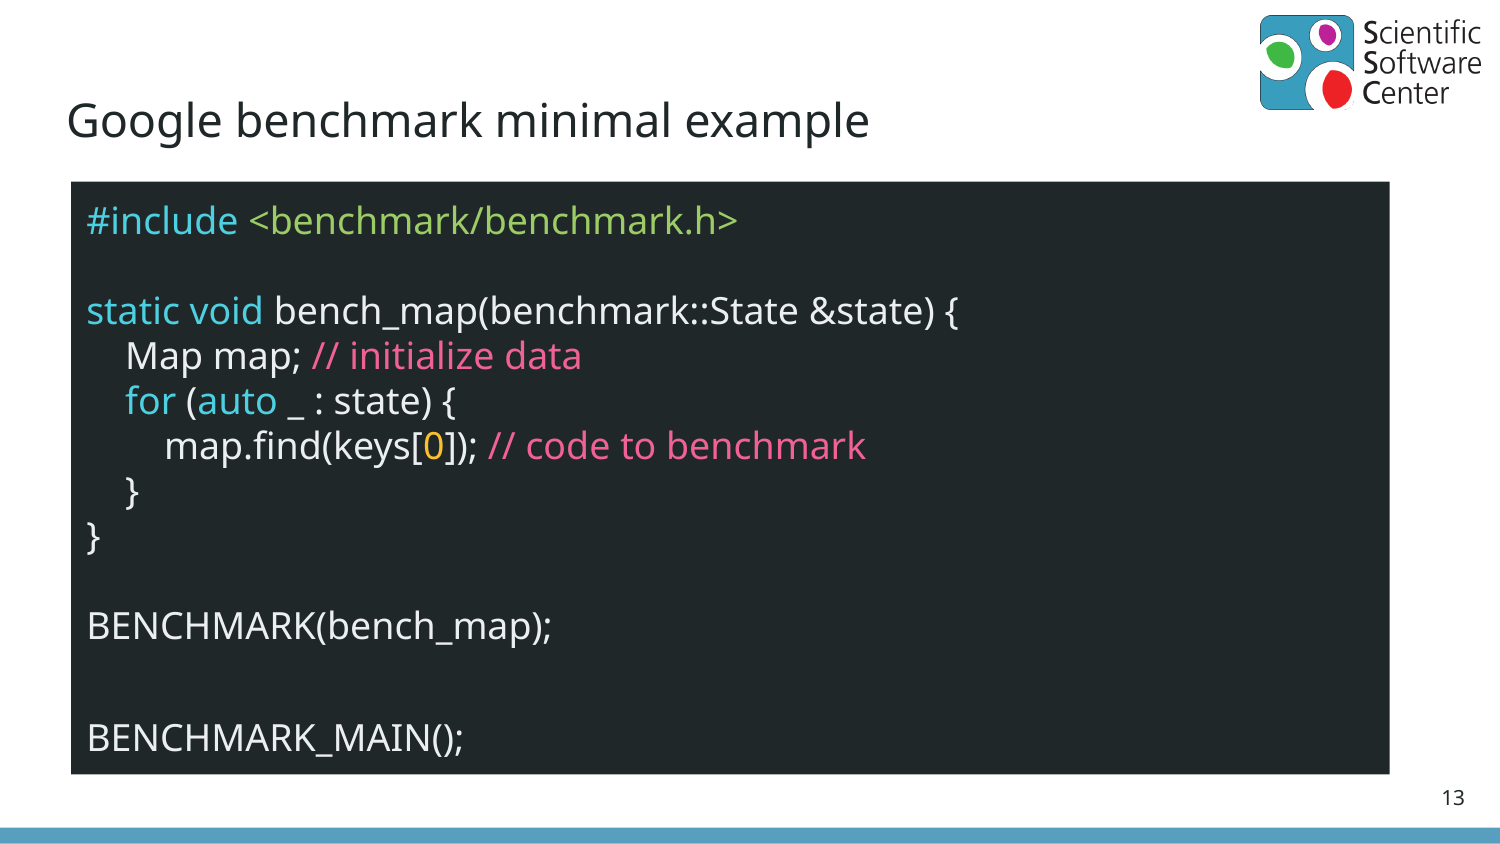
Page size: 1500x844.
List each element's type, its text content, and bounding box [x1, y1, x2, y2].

slide_number <number> [1389, 764, 1480, 830]
text_box #include <benchmark/benchmark.h> static void bench_map(benchmark::State &state) { Map map; // initialize data for (auto _ : state) { map.find(keys[0]); // code to benchmark } } BENCHMARK(bench_map); BENCHMARK_MAIN(); [71, 181, 1390, 775]
title Google benchmark minimal example [51, 72, 1449, 167]
picture [1260, 15, 1481, 110]
